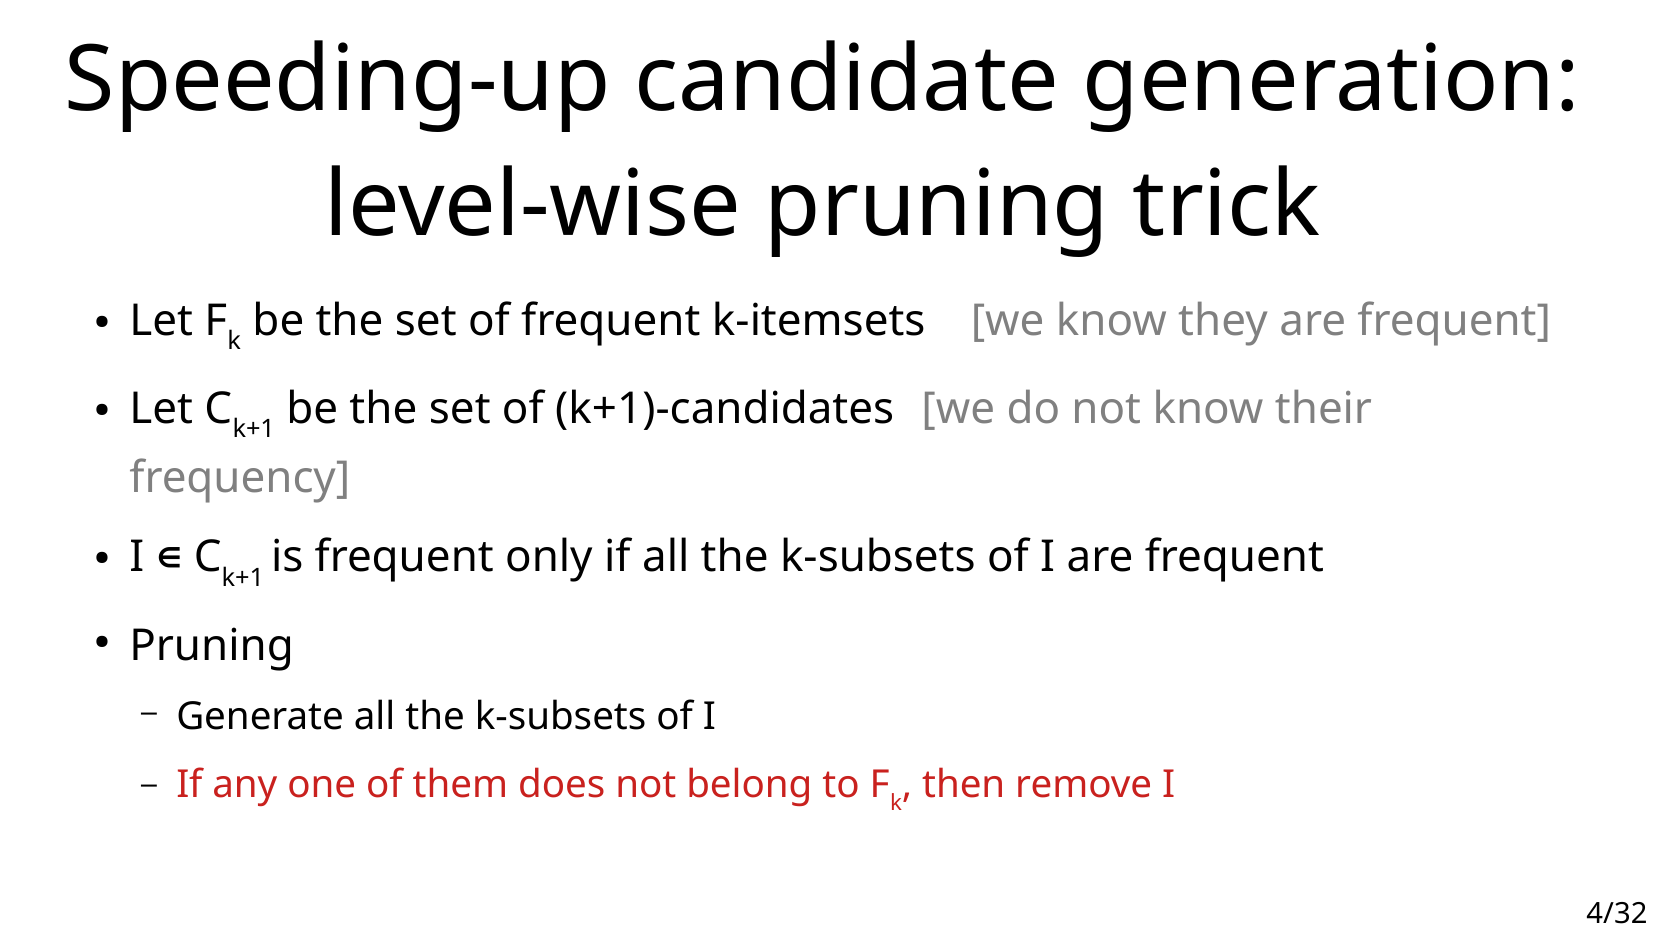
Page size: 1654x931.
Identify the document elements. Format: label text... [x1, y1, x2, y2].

list Let Fk be the set of frequent k-itemsets [we know they are frequent] Let Ck+1 be the set of (k+1)-candidates [we do not know their frequency] I ∊ Ck+1 is frequent only if all the k-subsets of I are frequent Pruning Generate all the k-subsets of I If any one of them does not belong to Fk, then remove I [82, 288, 1571, 828]
title Speeding-up candidate generation: level-wise pruning trick [0, 2, 1651, 274]
